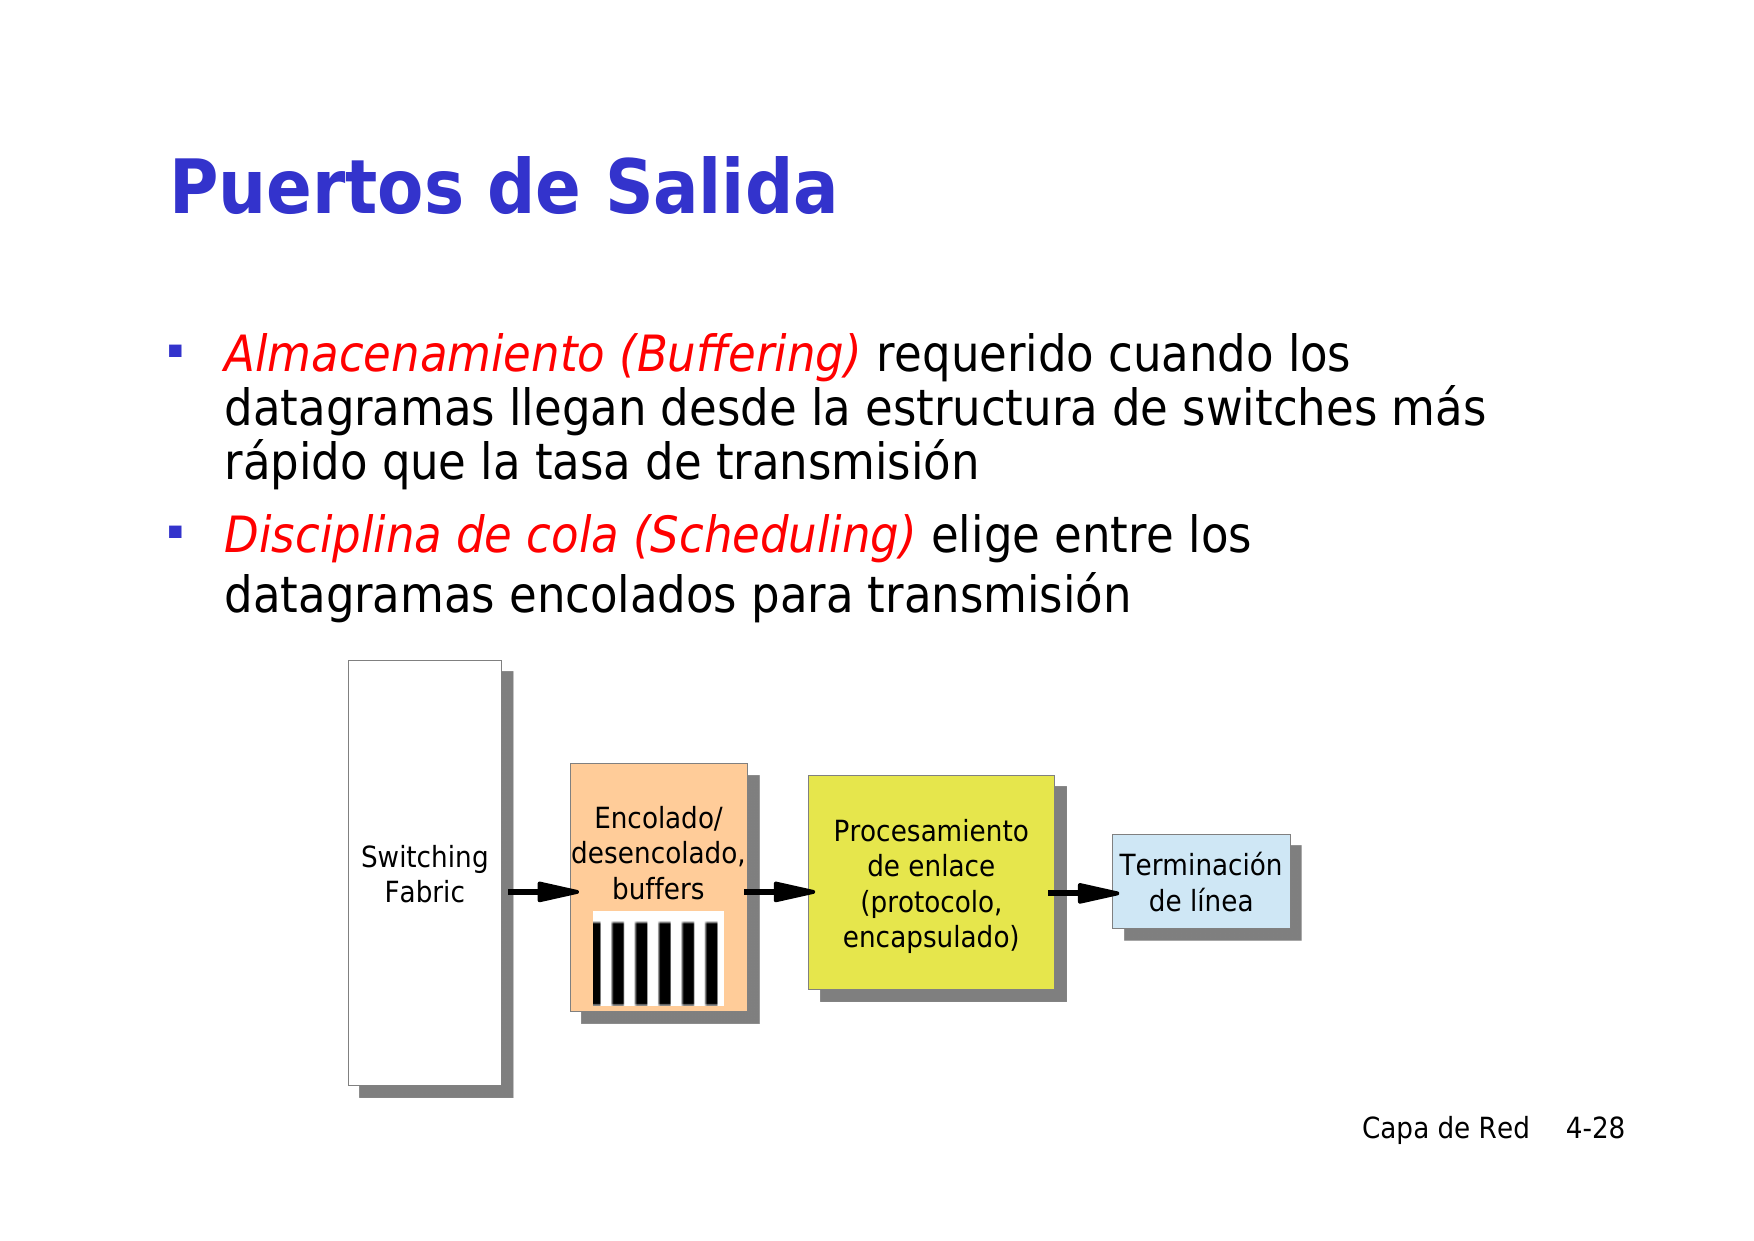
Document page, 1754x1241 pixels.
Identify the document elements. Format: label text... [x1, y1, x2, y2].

list Almacenamiento (Buffering) requerido cuando los datagramas llegan desde la estructura de switches más rápido que la tasa de transmisión Disciplina de cola (Scheduling) elige entre los datagramas encolados para transmisión [154, 320, 1545, 637]
text_box Encolado/ desencolado, buffers [570, 763, 748, 1012]
title Puertos de Salida [154, 82, 1545, 297]
text_box Terminación de línea [1112, 834, 1291, 929]
text_box Procesamiento de enlace (protocolo, encapsulado) [808, 775, 1055, 990]
picture [593, 911, 724, 1006]
text_box Switching Fabric [348, 660, 502, 1086]
